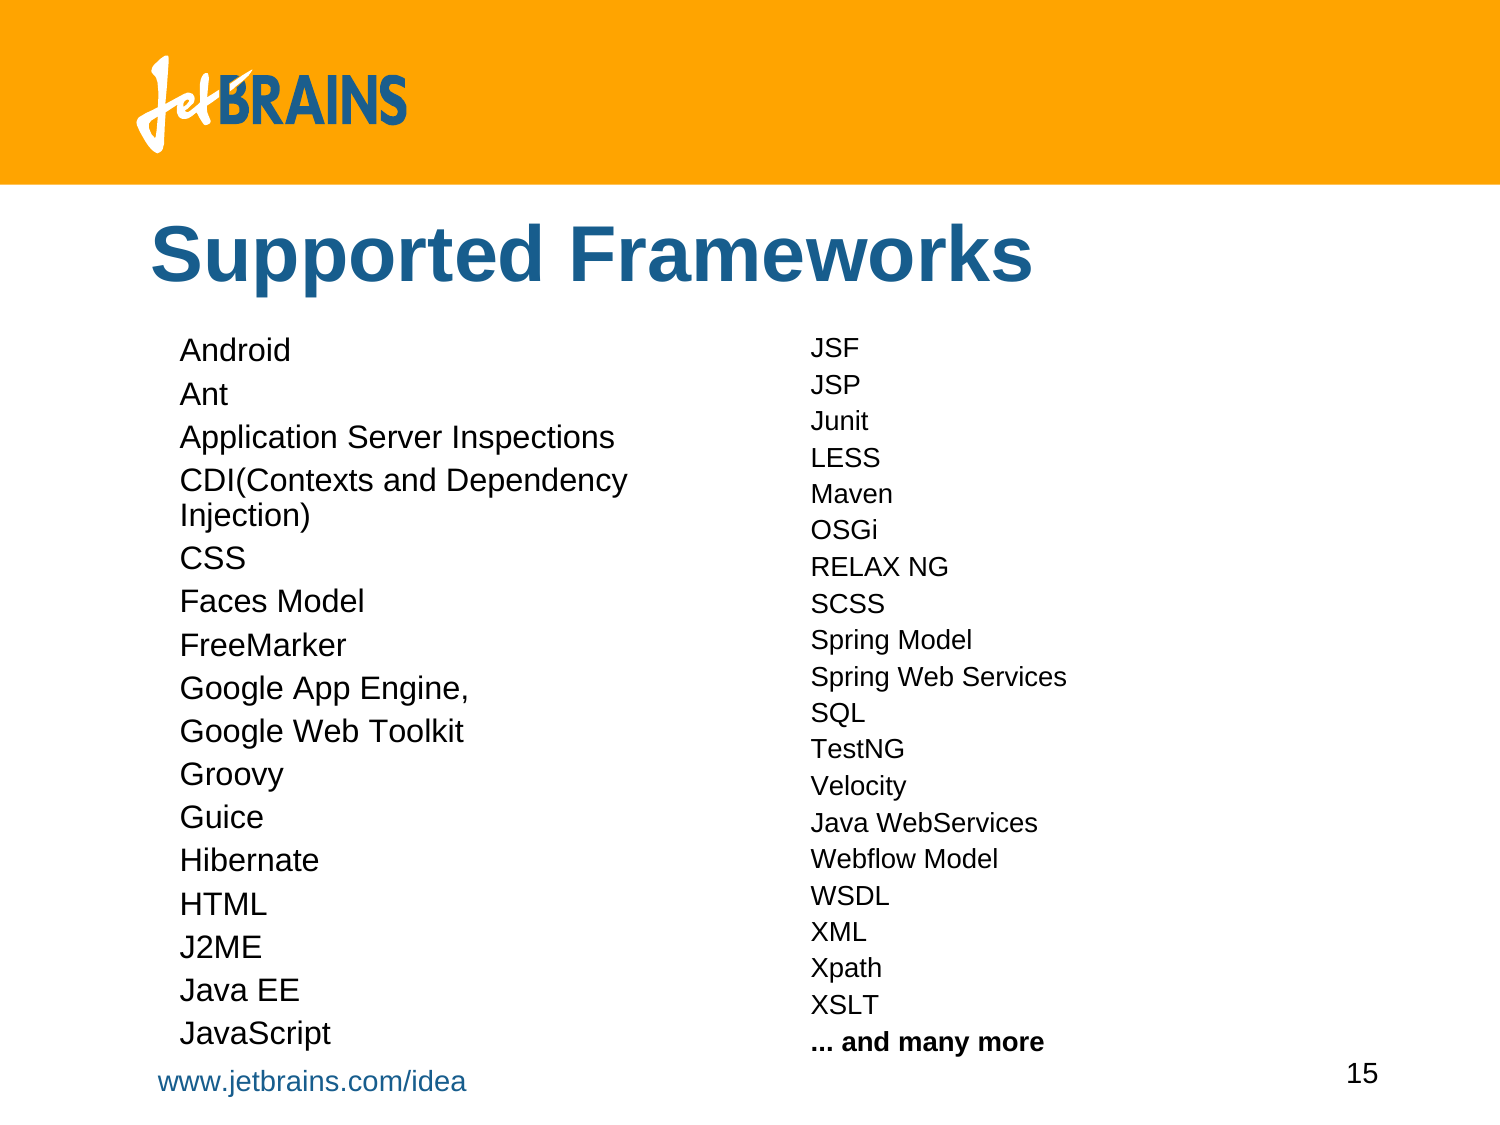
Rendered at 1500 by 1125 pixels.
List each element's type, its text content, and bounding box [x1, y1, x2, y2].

title Supported Frameworks [135, 194, 1377, 305]
list JSF JSP Junit LESS Maven OSGi RELAX NG SCSS Spring Model Spring Web Services SQL TestNG Velocity Java WebServices Webflow Model WSDL XML Xpath XSLT ... and many more [771, 326, 1377, 1069]
list Android Ant Application Server Inspections CDI(Contexts and Dependency Injection) CSS Faces Model FreeMarker Google App Engine, Google Web Toolkit Groovy Guice Hibernate HTML J2ME Java EE JavaScript [135, 326, 741, 1069]
